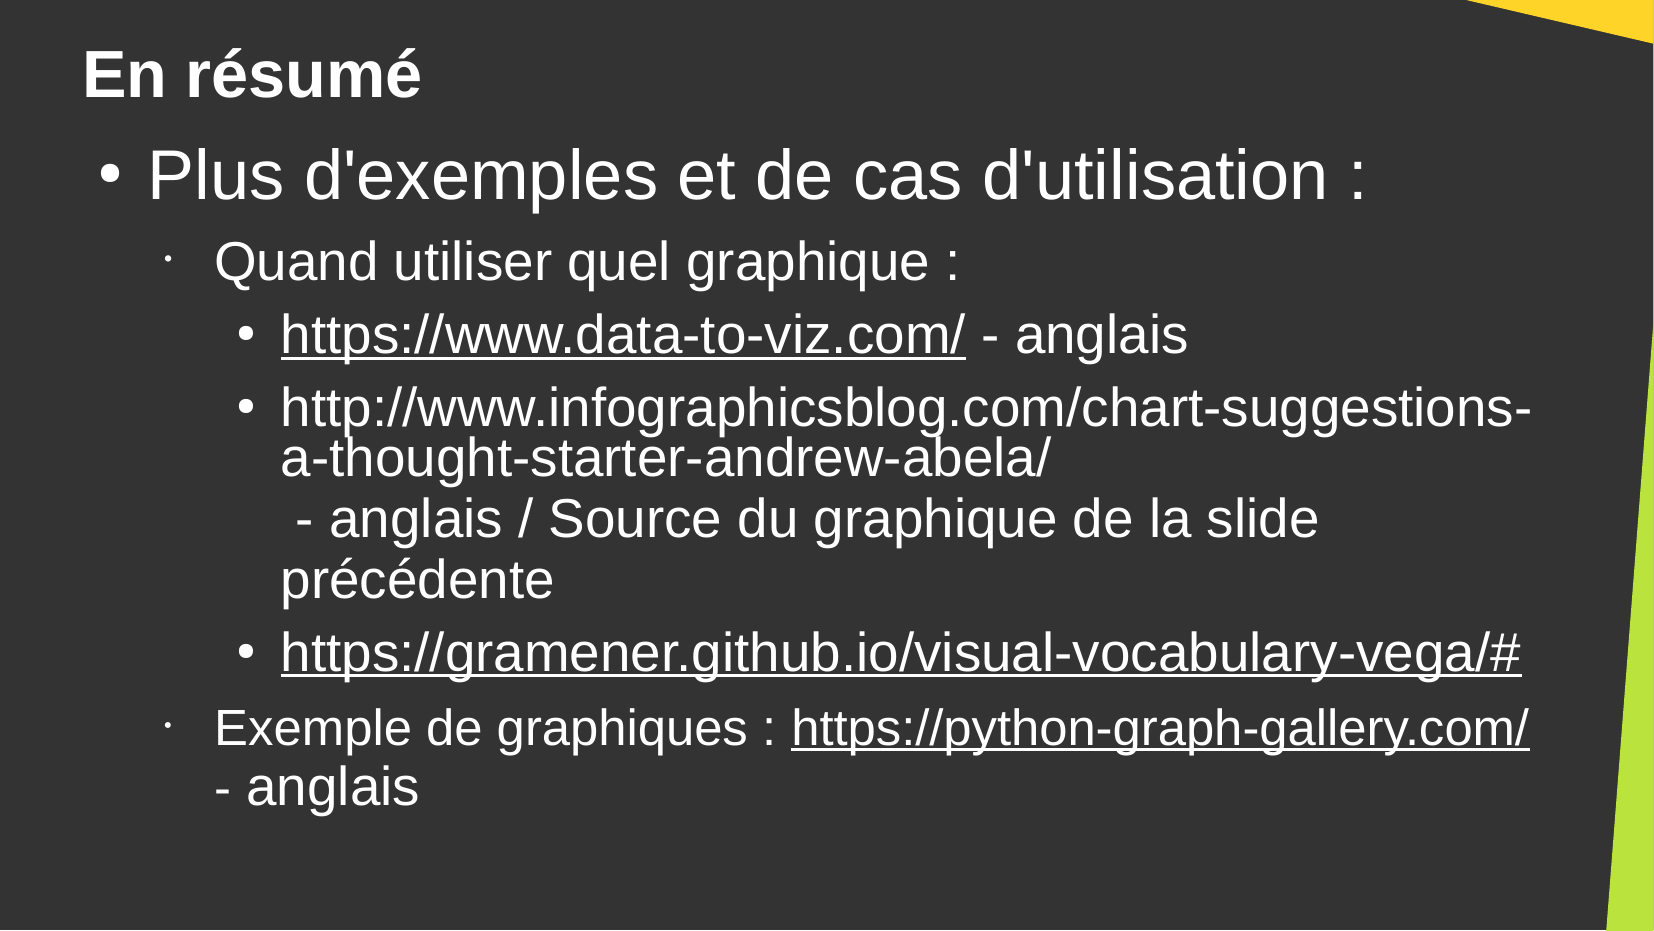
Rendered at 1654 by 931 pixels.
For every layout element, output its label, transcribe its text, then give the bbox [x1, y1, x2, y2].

title En résumé [82, 37, 1571, 115]
text_box [1466, 0, 1654, 44]
text_box [1606, 314, 1654, 931]
list Plus d'exemples et de cas d'utilisation : Quand utiliser quel graphique : https://www.data-to-viz.com/ - anglais http://www.infographicsblog.com/chart-suggestions-a-thought-starter-andrew-abela/ - anglais / Source du graphique de la slide précédente https://gramener.github.io/visual-vocabulary-vega/# Exemple de graphiques : https://python-graph-gallery.com/ - anglais [80, 135, 1560, 768]
